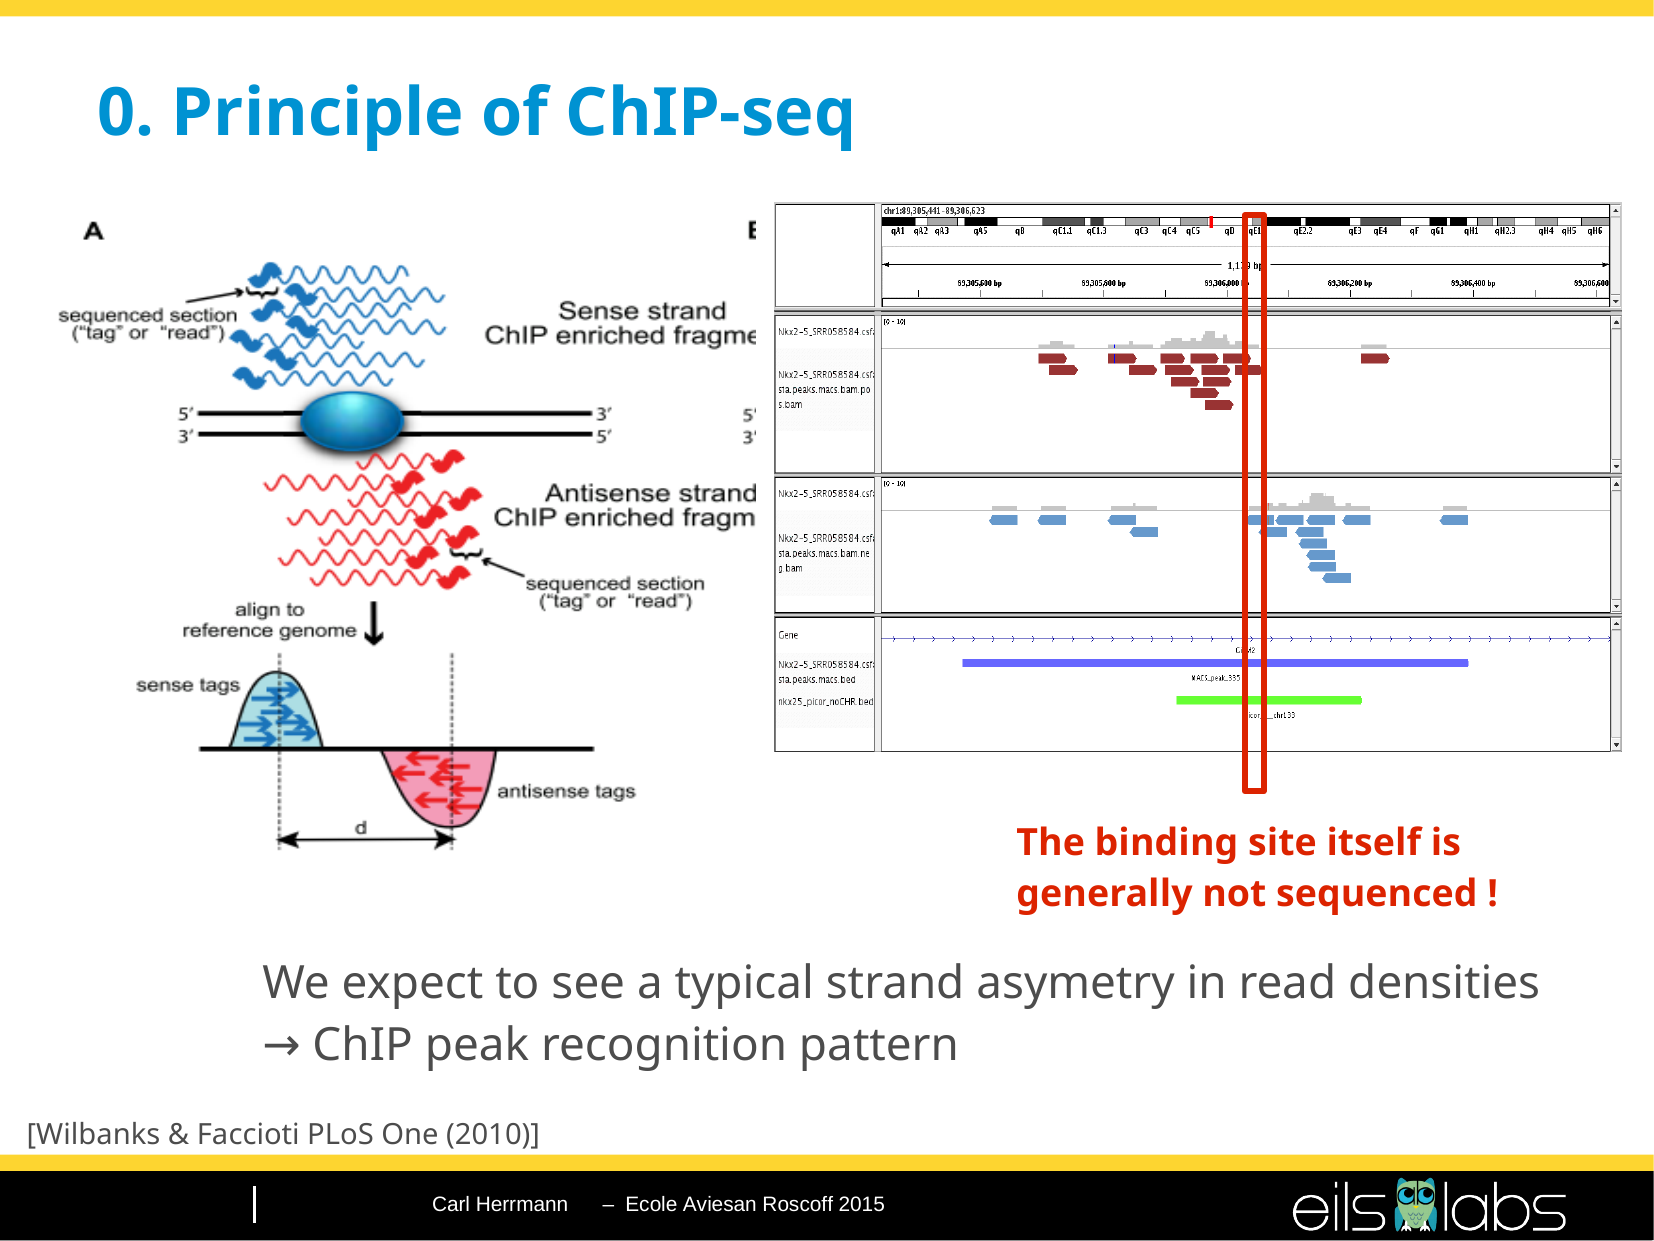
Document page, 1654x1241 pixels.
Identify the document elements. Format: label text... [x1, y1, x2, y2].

title 0. Principle of ChIP-seq [82, 61, 1571, 168]
picture [1292, 1177, 1566, 1232]
picture [1248, 218, 1261, 752]
text_box The binding site itself is generally not sequenced ! [1001, 807, 1512, 926]
picture [37, 206, 756, 860]
text_box [Wilbanks & Faccioti PLoS One (2010)] [11, 1105, 554, 1161]
picture [774, 202, 1622, 752]
text_box We expect to see a typical strand asymetry in read densities → ChIP peak recognition pattern [247, 941, 1562, 1082]
